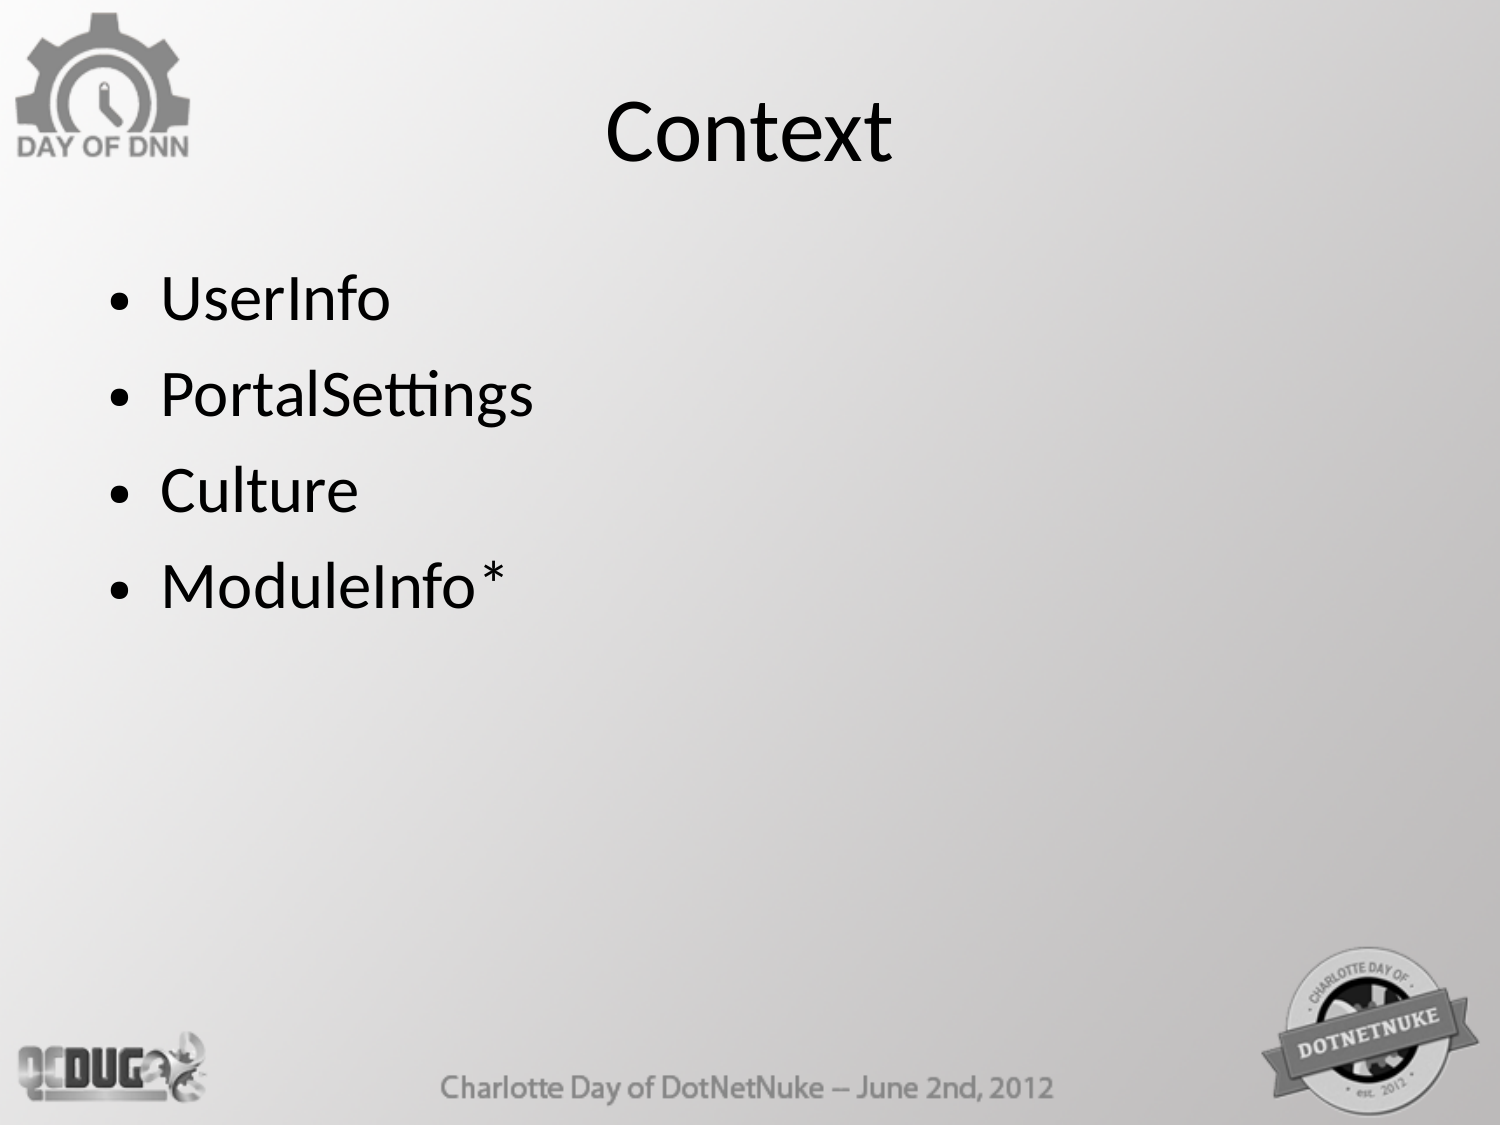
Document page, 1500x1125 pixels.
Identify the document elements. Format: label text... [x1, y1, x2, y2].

title Context [75, 45, 1425, 233]
picture [0, 0, 1500, 1125]
list UserInfo PortalSettings Culture ModuleInfo* [75, 262, 1425, 1005]
